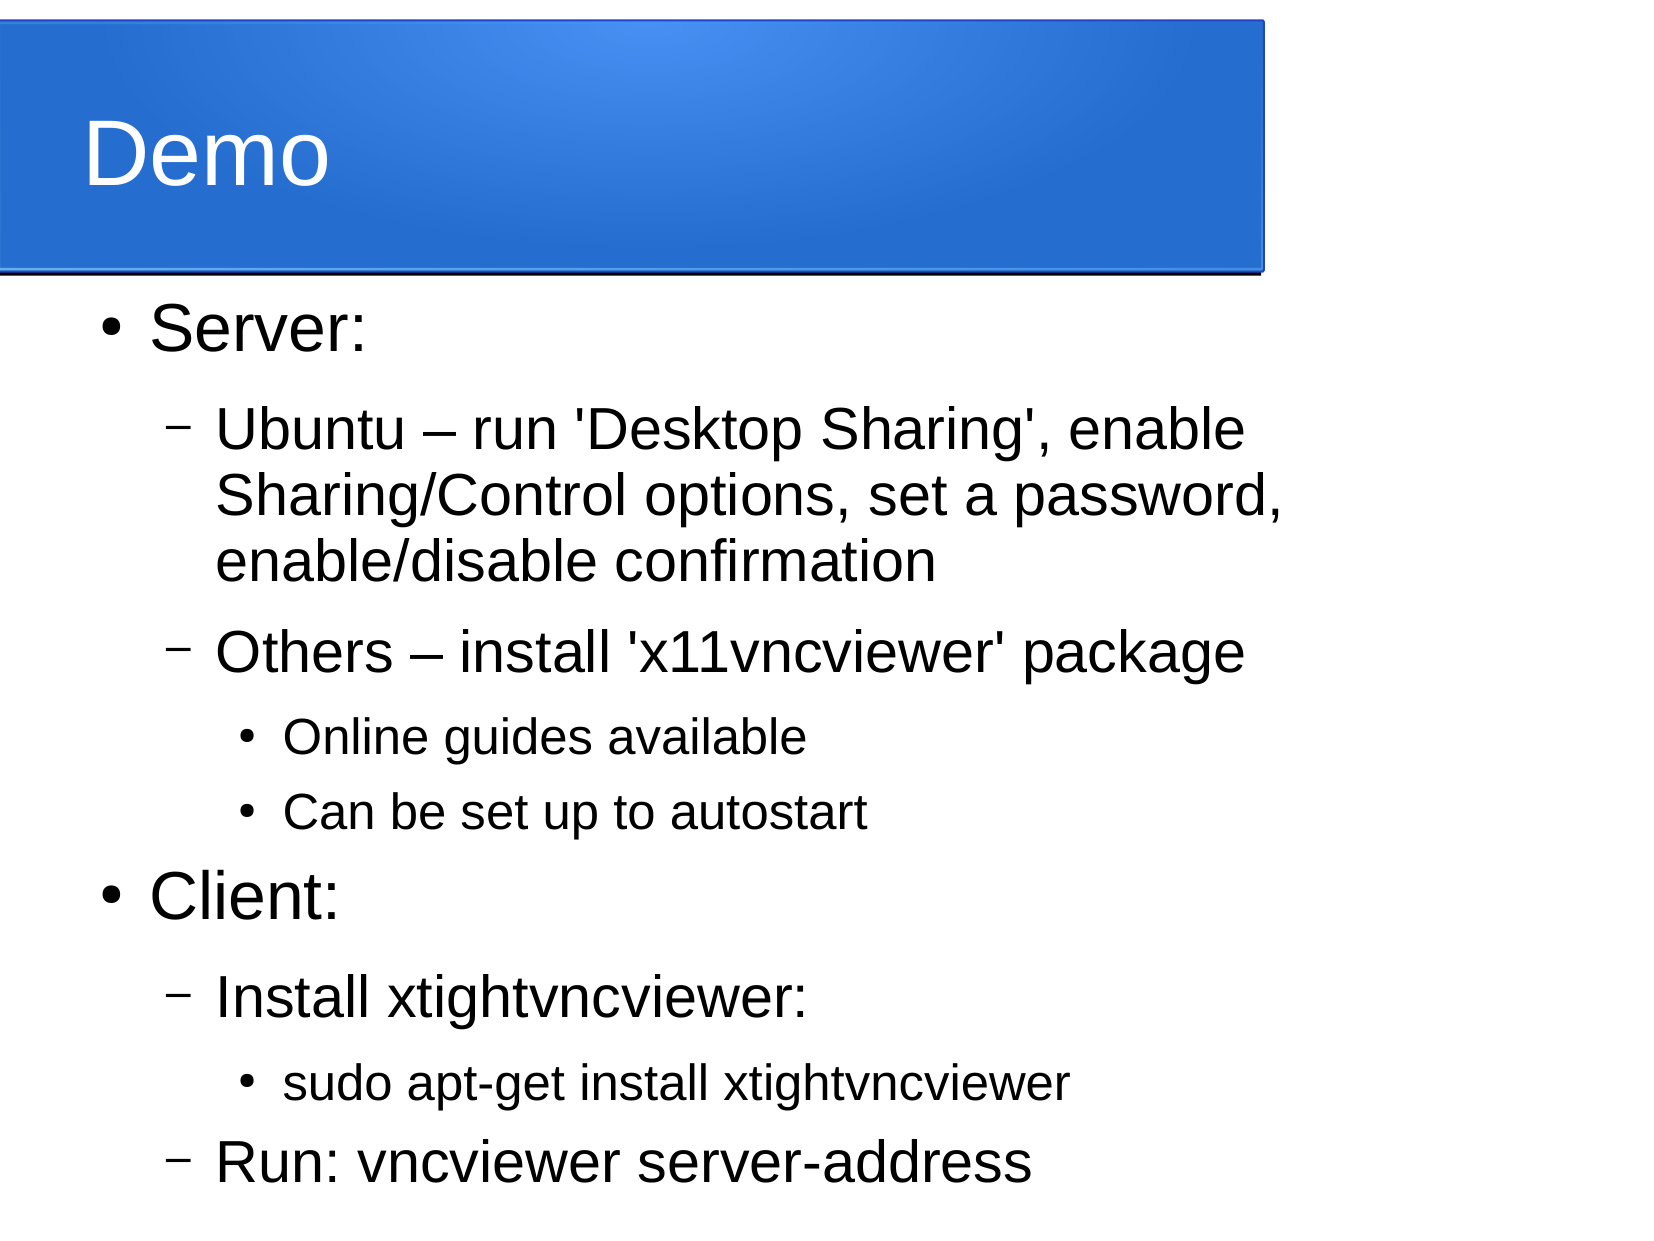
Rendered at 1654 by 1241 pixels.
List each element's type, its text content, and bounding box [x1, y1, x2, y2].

title Demo [82, 49, 1250, 257]
list Server: Ubuntu – run 'Desktop Sharing', enable Sharing/Control options, set a password, enable/disable confirmation Others – install 'x11vncviewer' package Online guides available Can be set up to autostart Client: Install xtightvncviewer: sudo apt-get install xtightvncviewer Run: vncviewer server-address [82, 290, 1571, 1201]
